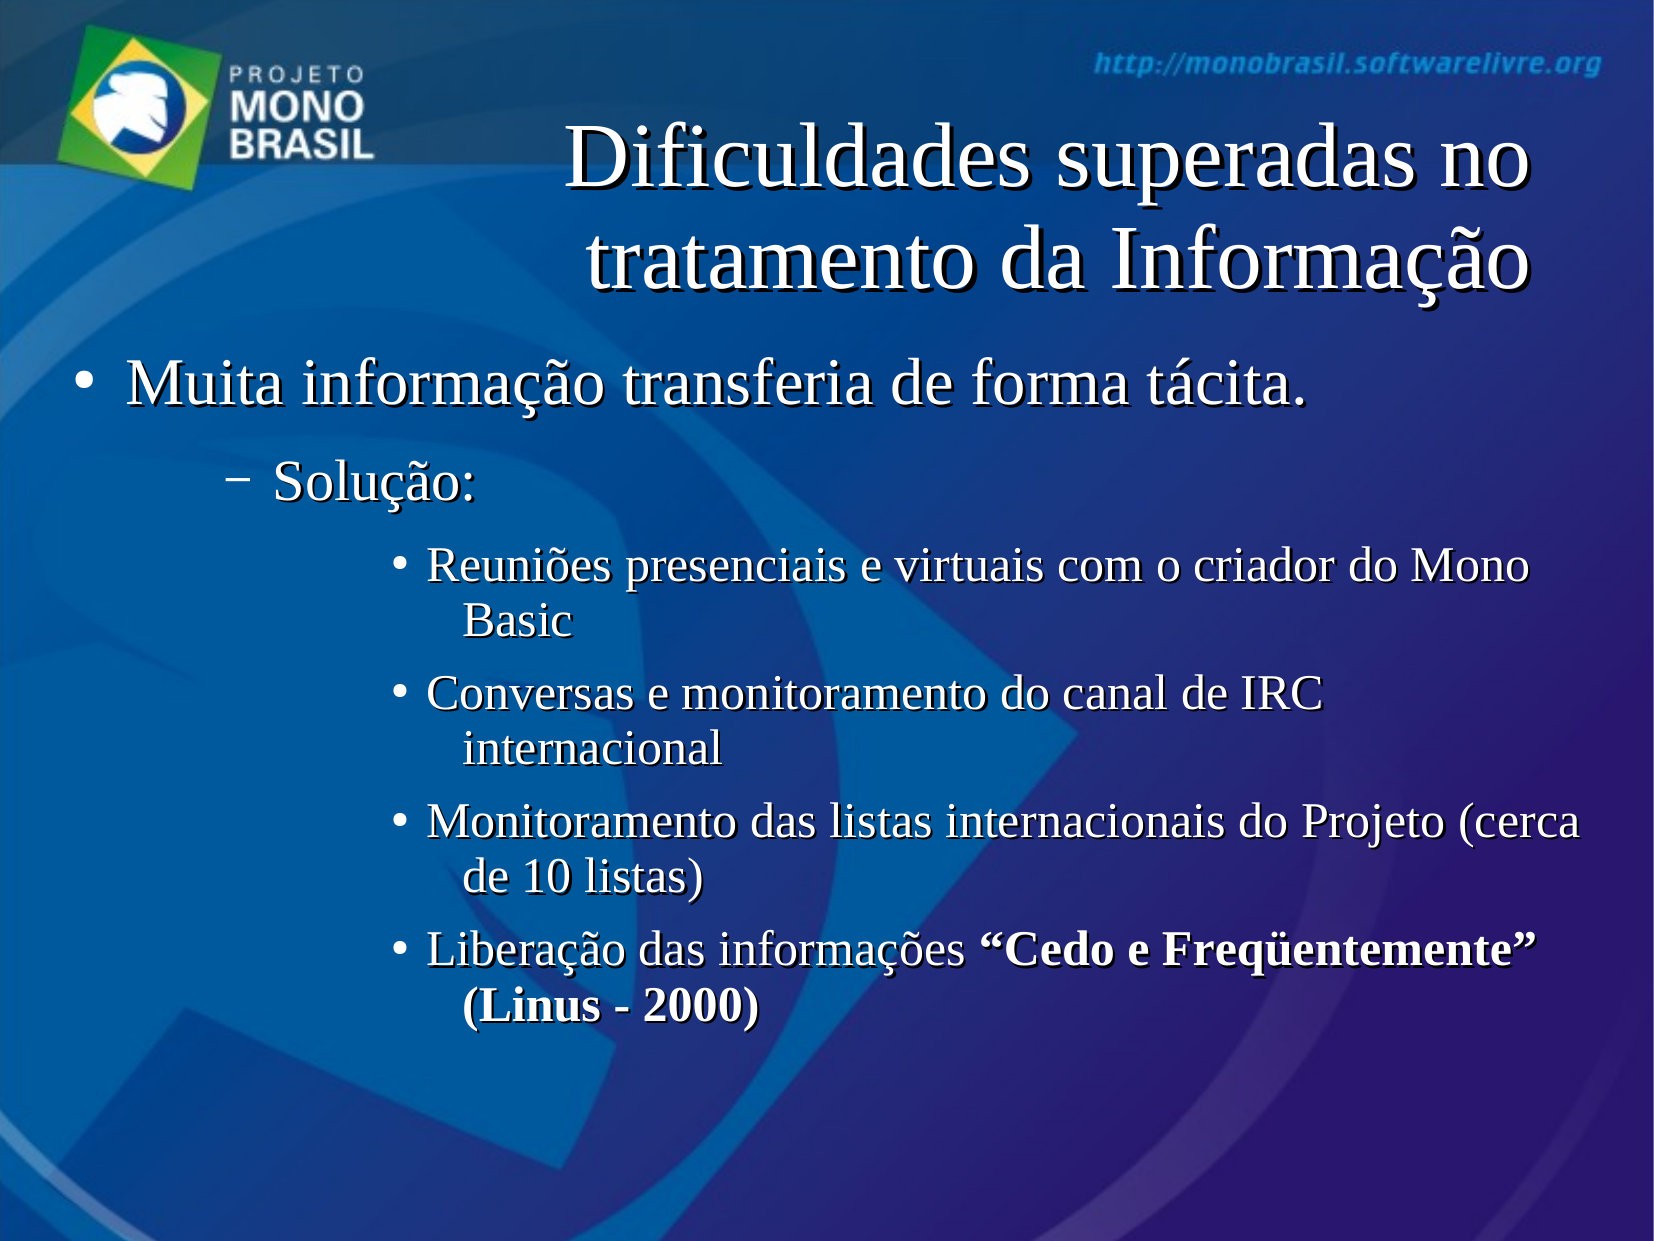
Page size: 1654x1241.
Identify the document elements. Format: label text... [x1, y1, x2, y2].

list Muita informação transferia de forma tácita. Solução: Reuniões presenciais e virtuais com o criador do Mono Basic Conversas e monitoramento do canal de IRC internacional Monitoramento das listas internacionais do Projeto (cerca de 10 listas) Liberação das informações “Cedo e Freqüentemente” (Linus - 2000) [36, 344, 1591, 1127]
picture [0, 0, 1654, 1241]
title Dificuldades superadas no tratamento da Informação [121, 95, 1534, 318]
